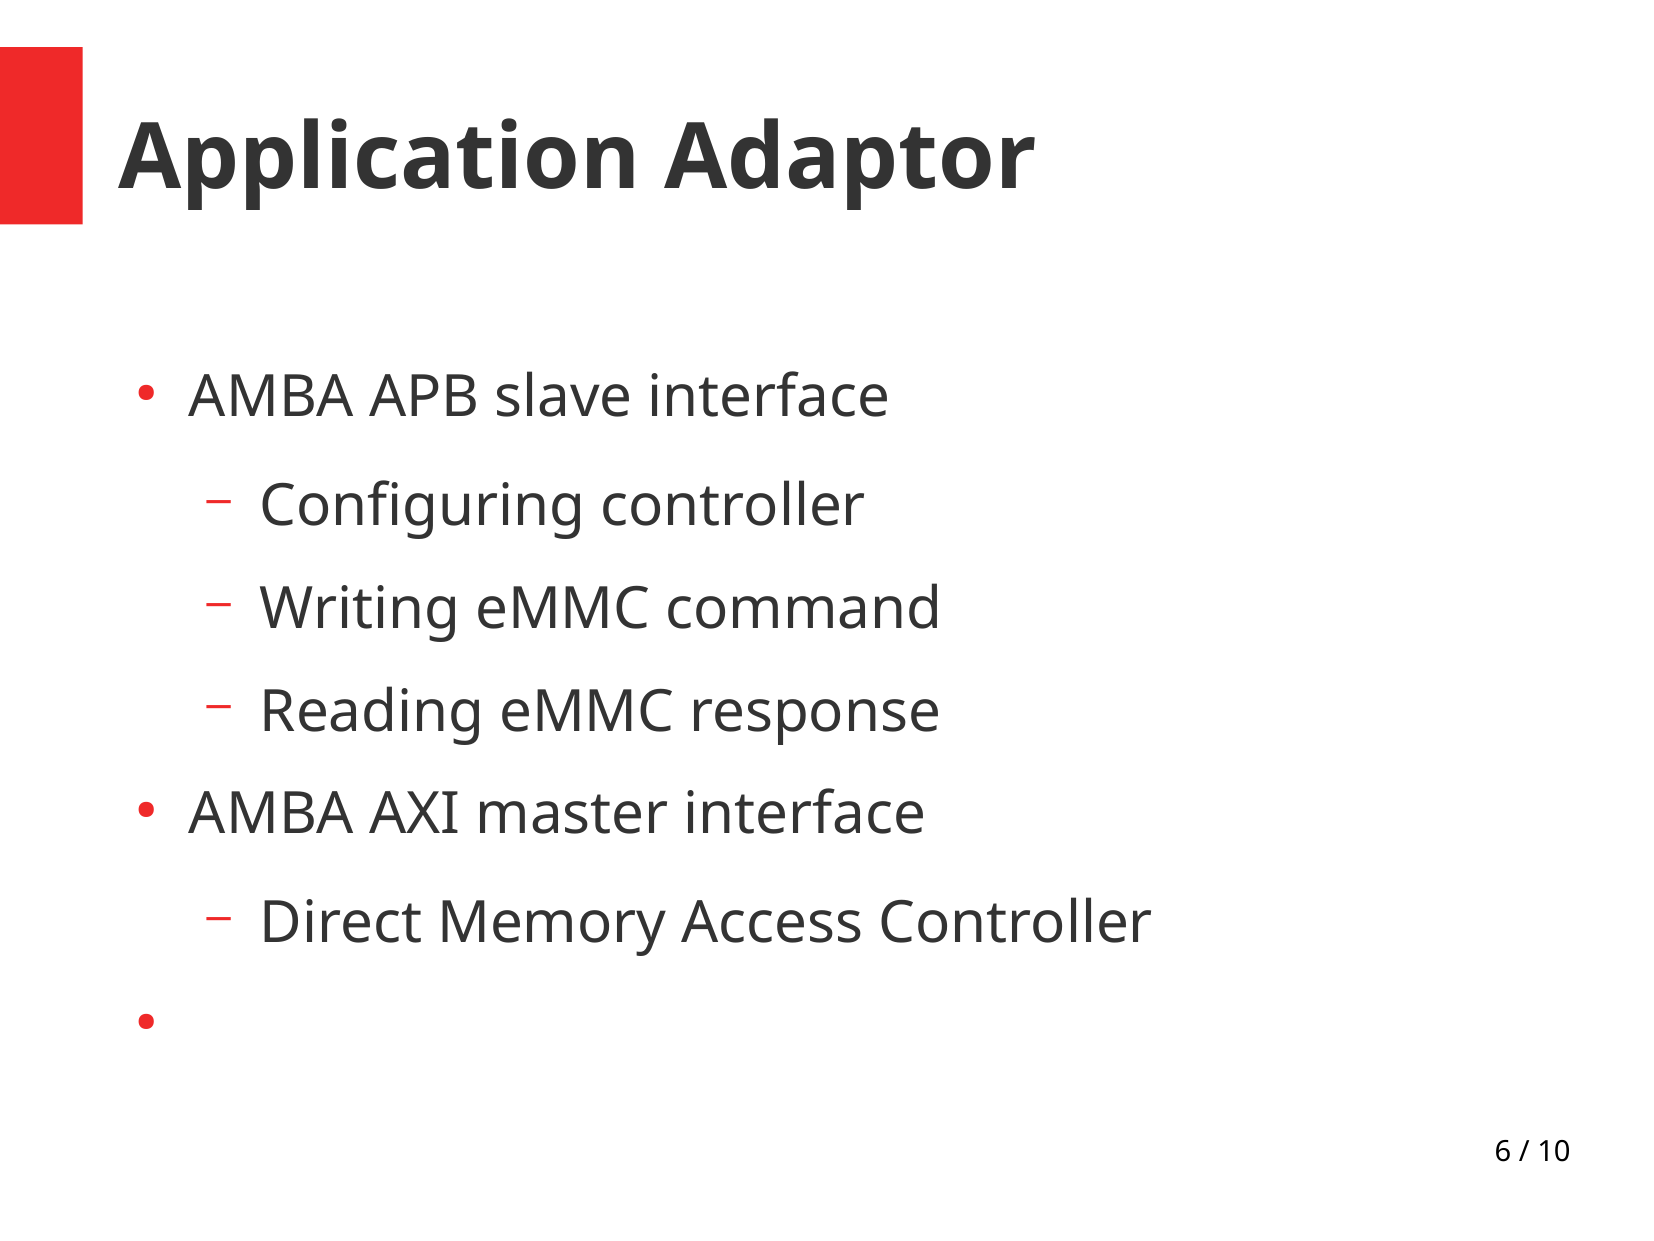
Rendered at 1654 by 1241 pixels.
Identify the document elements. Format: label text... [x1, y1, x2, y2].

list AMBA APB slave interface Configuring controller Writing eMMC command Reading eMMC response AMBA AXI master interface Direct Memory Access Controller [118, 354, 1536, 1074]
title Application Adaptor [118, 49, 1571, 257]
